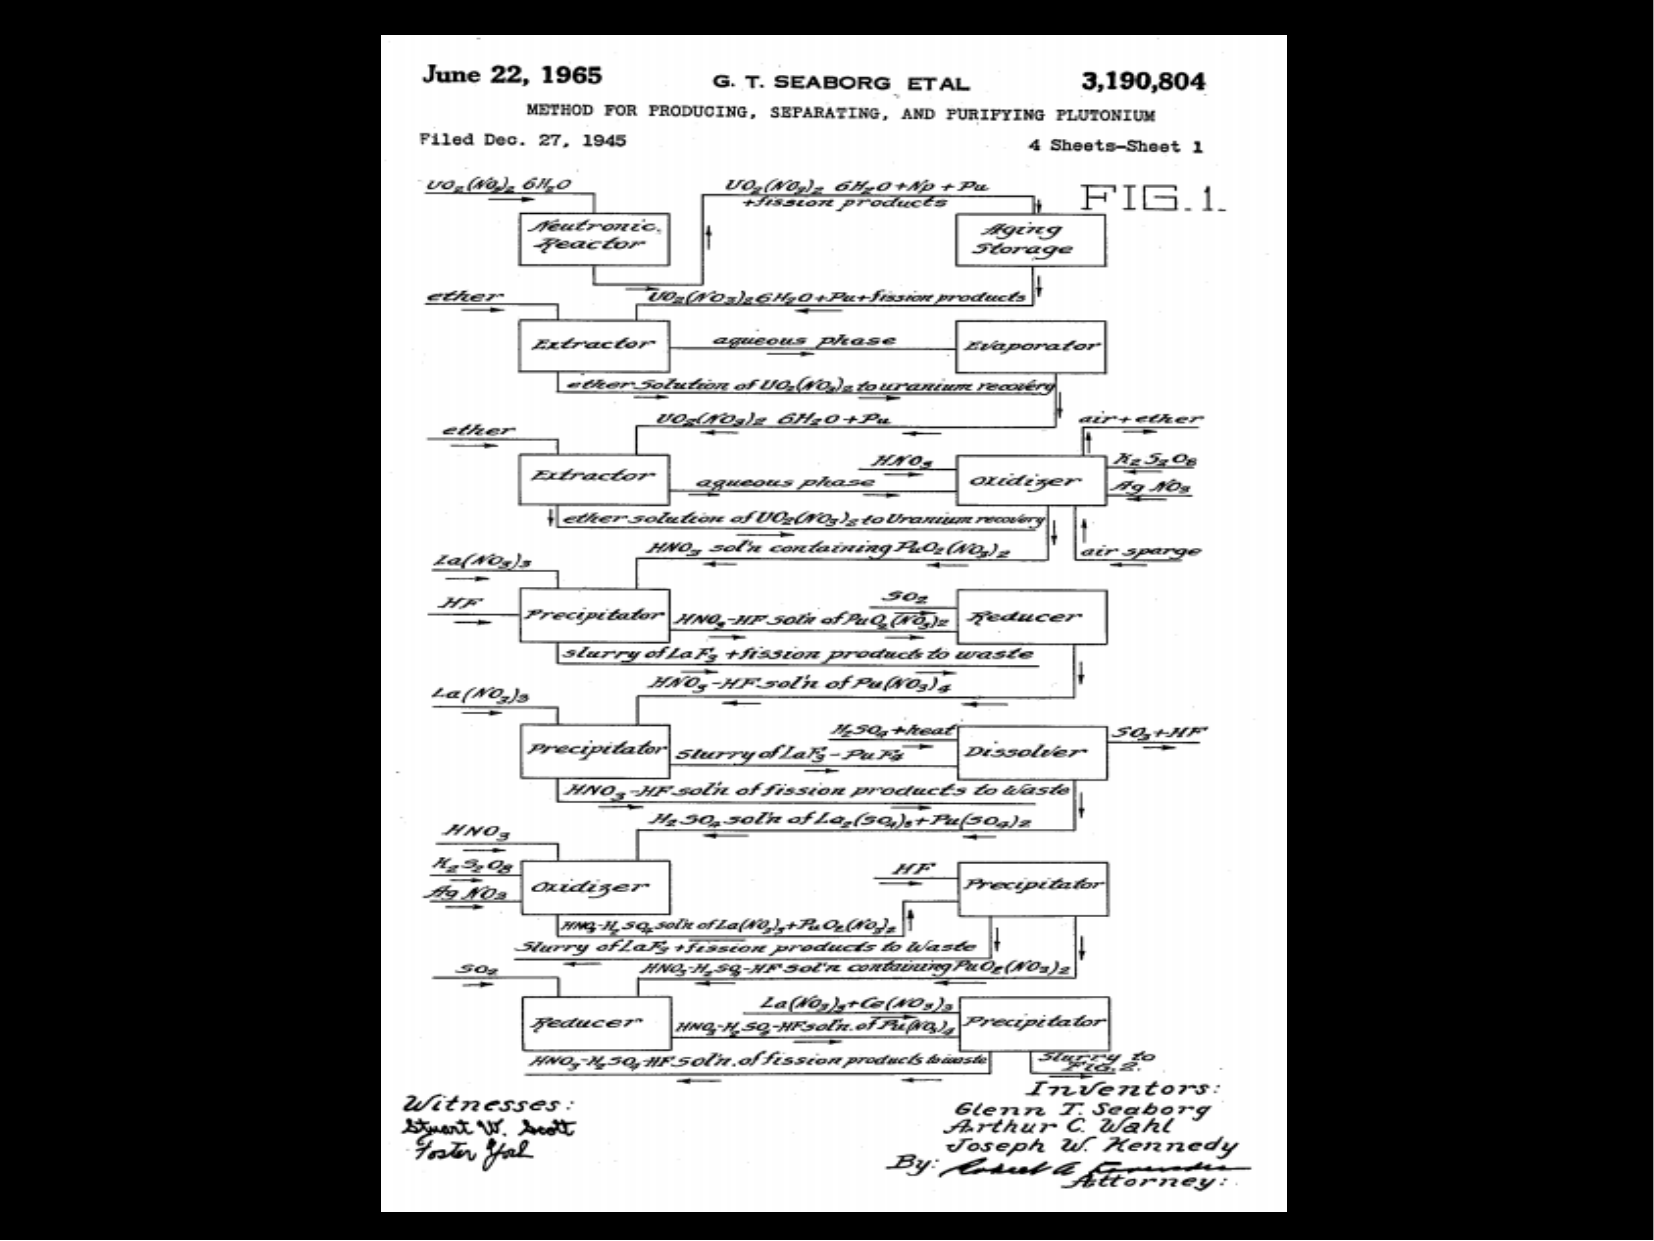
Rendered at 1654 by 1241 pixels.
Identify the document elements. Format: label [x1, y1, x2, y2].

picture [381, 35, 1287, 1212]
